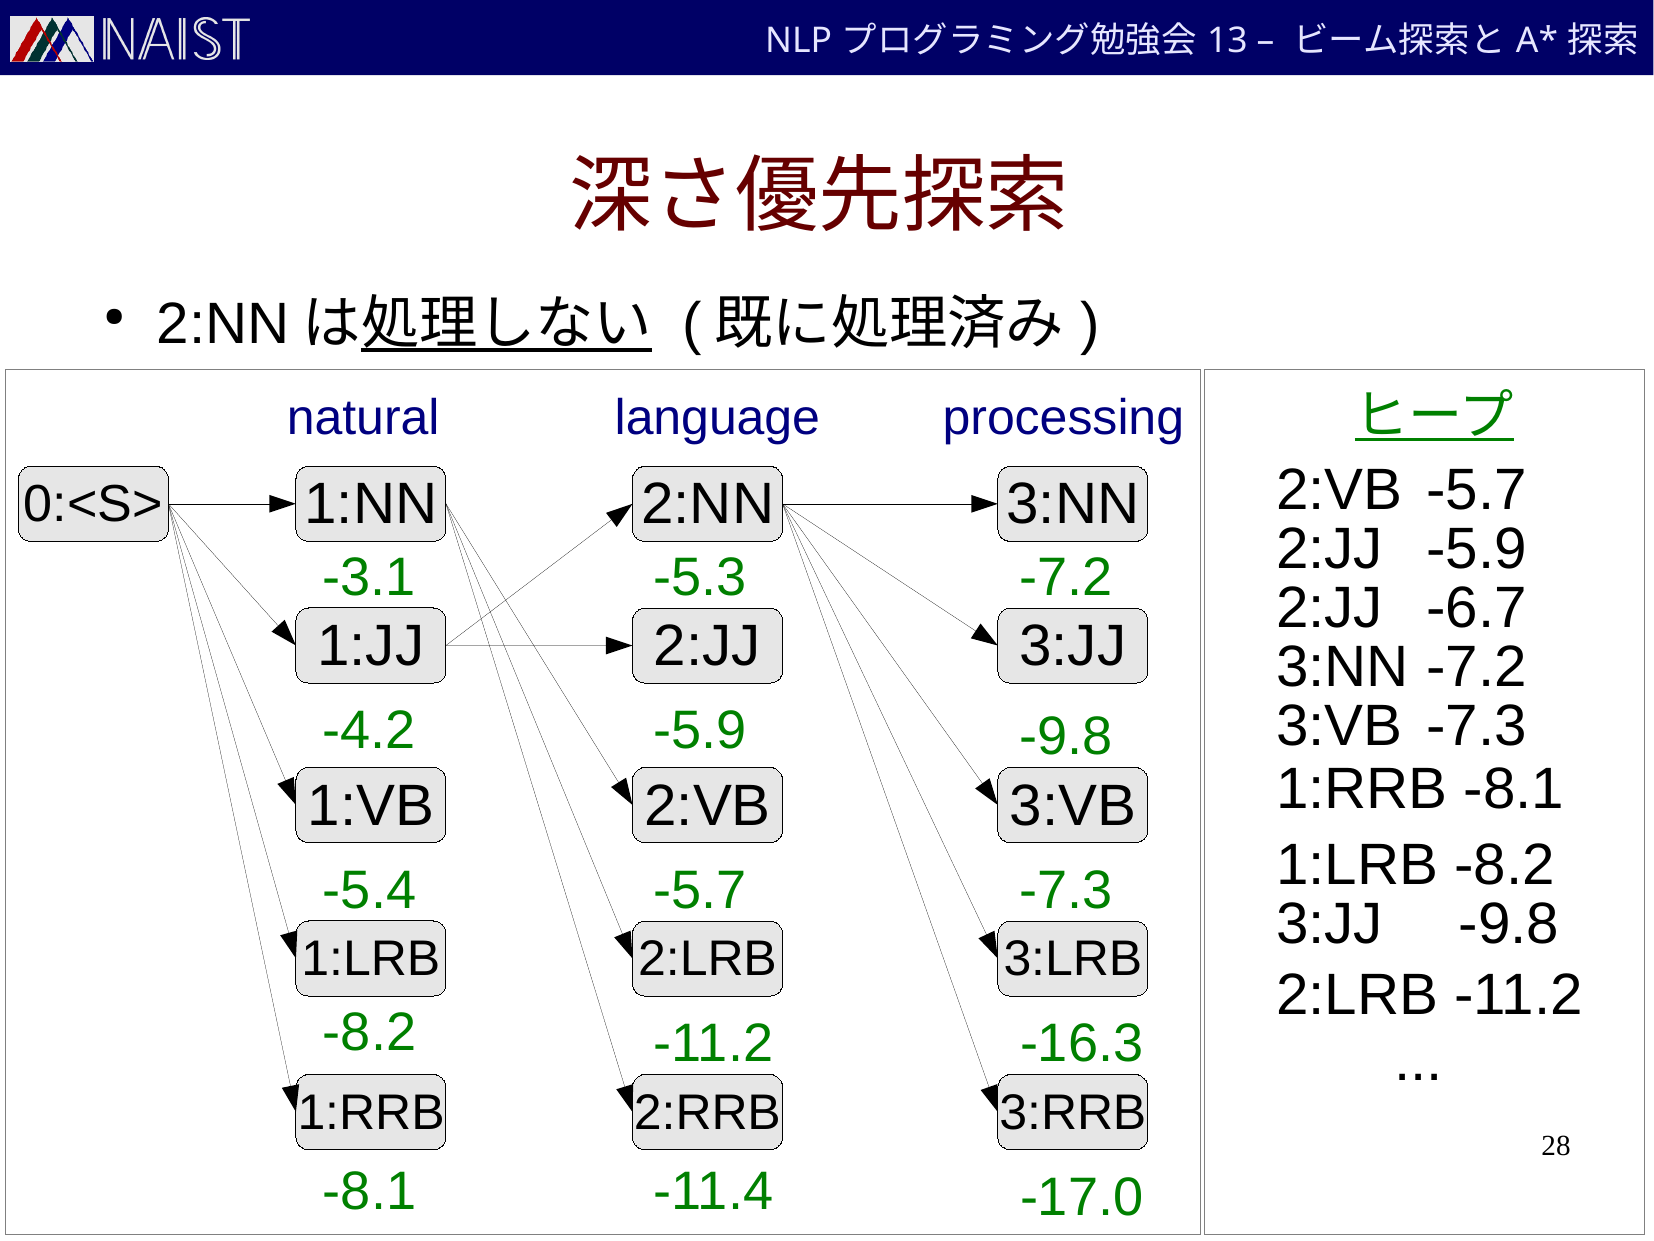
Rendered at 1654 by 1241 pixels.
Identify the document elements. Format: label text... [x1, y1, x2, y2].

text_box 1:VB [295, 767, 446, 843]
text_box -3.1 [307, 538, 432, 615]
text_box 2:JJ -6.7 [1261, 589, 1542, 626]
text_box -9.8 [1005, 698, 1129, 774]
text_box 2:VB -5.7 [1261, 449, 1542, 508]
text_box -8.1 [308, 1153, 432, 1229]
text_box 3:NN [997, 466, 1148, 542]
text_box 2:LRB [632, 921, 783, 997]
text_box ヒープ [1339, 376, 1515, 449]
text_box -7.2 [1005, 538, 1129, 615]
text_box 3:VB -7.3 [1261, 685, 1542, 766]
text_box -5.4 [308, 851, 432, 928]
text_box 1:JJ [295, 607, 446, 684]
text_box 2:JJ -5.9 [1261, 508, 1542, 589]
text_box 2:RRB [632, 1076, 783, 1150]
text_box natural language processing [201, 381, 1200, 453]
text_box 3:LRB [997, 921, 1148, 997]
text_box -5.7 [638, 851, 762, 928]
text_box -4.2 [308, 692, 432, 768]
text_box 3:VB [997, 767, 1148, 843]
text_box -5.9 [638, 692, 762, 768]
title 深さ優先探索 [75, 92, 1564, 285]
text_box 1:LRB [295, 920, 446, 997]
text_box 3:JJ -9.8 [1261, 883, 1575, 964]
text_box ... [1379, 1020, 1458, 1101]
text_box 3:NN -7.2 [1261, 626, 1542, 685]
text_box -7.3 [1005, 851, 1129, 928]
text_box 3:JJ [997, 608, 1148, 684]
text_box 2:VB [632, 767, 783, 843]
text_box 3:RRB [997, 1075, 1148, 1150]
text_box -8.2 [308, 993, 432, 1069]
text_box 2:NN [632, 466, 783, 542]
text_box -16.3 [1005, 1005, 1159, 1081]
text_box 1:NN [295, 466, 446, 542]
list 2:NNは処理しない (既に処理済み) [86, 276, 1575, 342]
text_box -17.0 [1005, 1158, 1159, 1235]
picture [10, 16, 94, 62]
picture [102, 17, 251, 60]
text_box -11.2 [638, 1005, 789, 1081]
text_box 2:LRB -11.2 [1261, 954, 1599, 1034]
text_box 0:<S> [18, 466, 169, 542]
text_box 1:RRB [295, 1074, 446, 1150]
text_box 1:RRB -8.1 [1261, 748, 1580, 829]
text_box 2:JJ [632, 608, 783, 684]
text_box 1:LRB -8.2 [1261, 829, 1570, 883]
text_box -5.3 [638, 538, 762, 615]
text_box -11.4 [638, 1153, 789, 1229]
